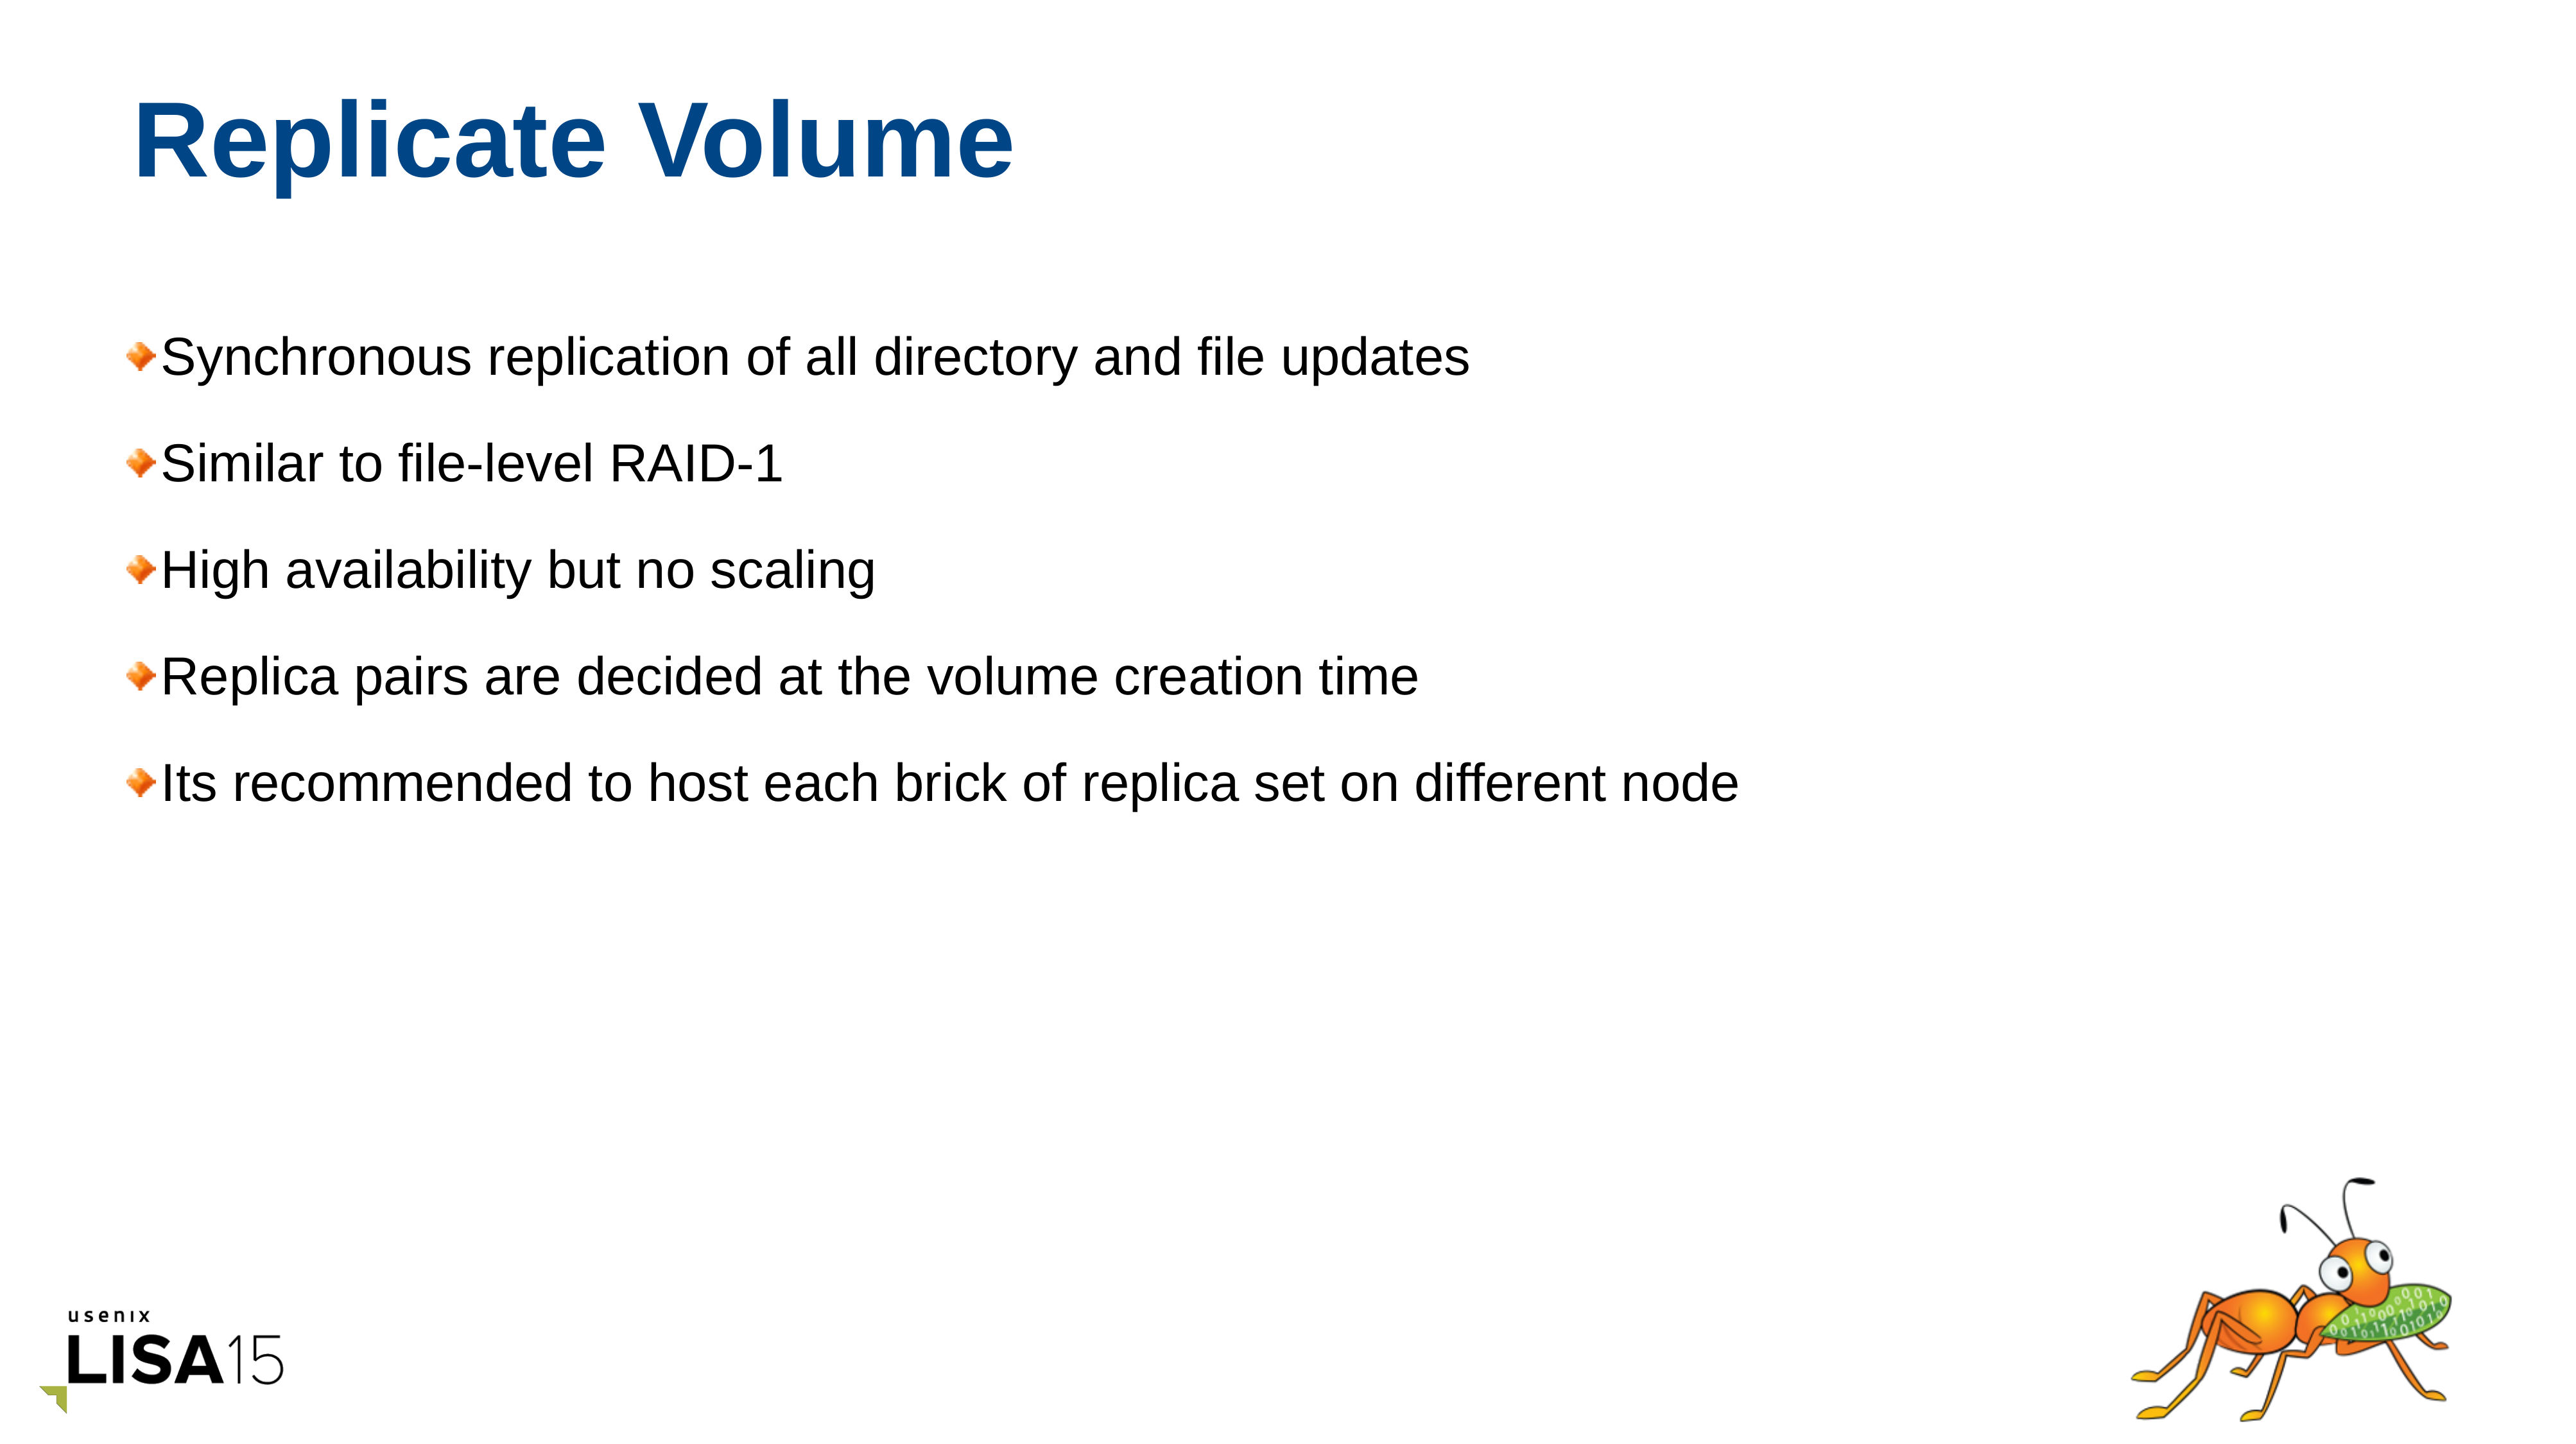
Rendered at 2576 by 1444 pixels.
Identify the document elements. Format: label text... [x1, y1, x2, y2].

picture [19, 1289, 299, 1427]
title Replicate Volume [132, 19, 2446, 261]
picture [2127, 1175, 2456, 1425]
list Synchronous replication of all directory and file updates Similar to file-level RAID-1 High availability but no scaling Replica pairs are decided at the volume creation time Its recommended to host each brick of replica set on different node [116, 318, 2427, 1271]
